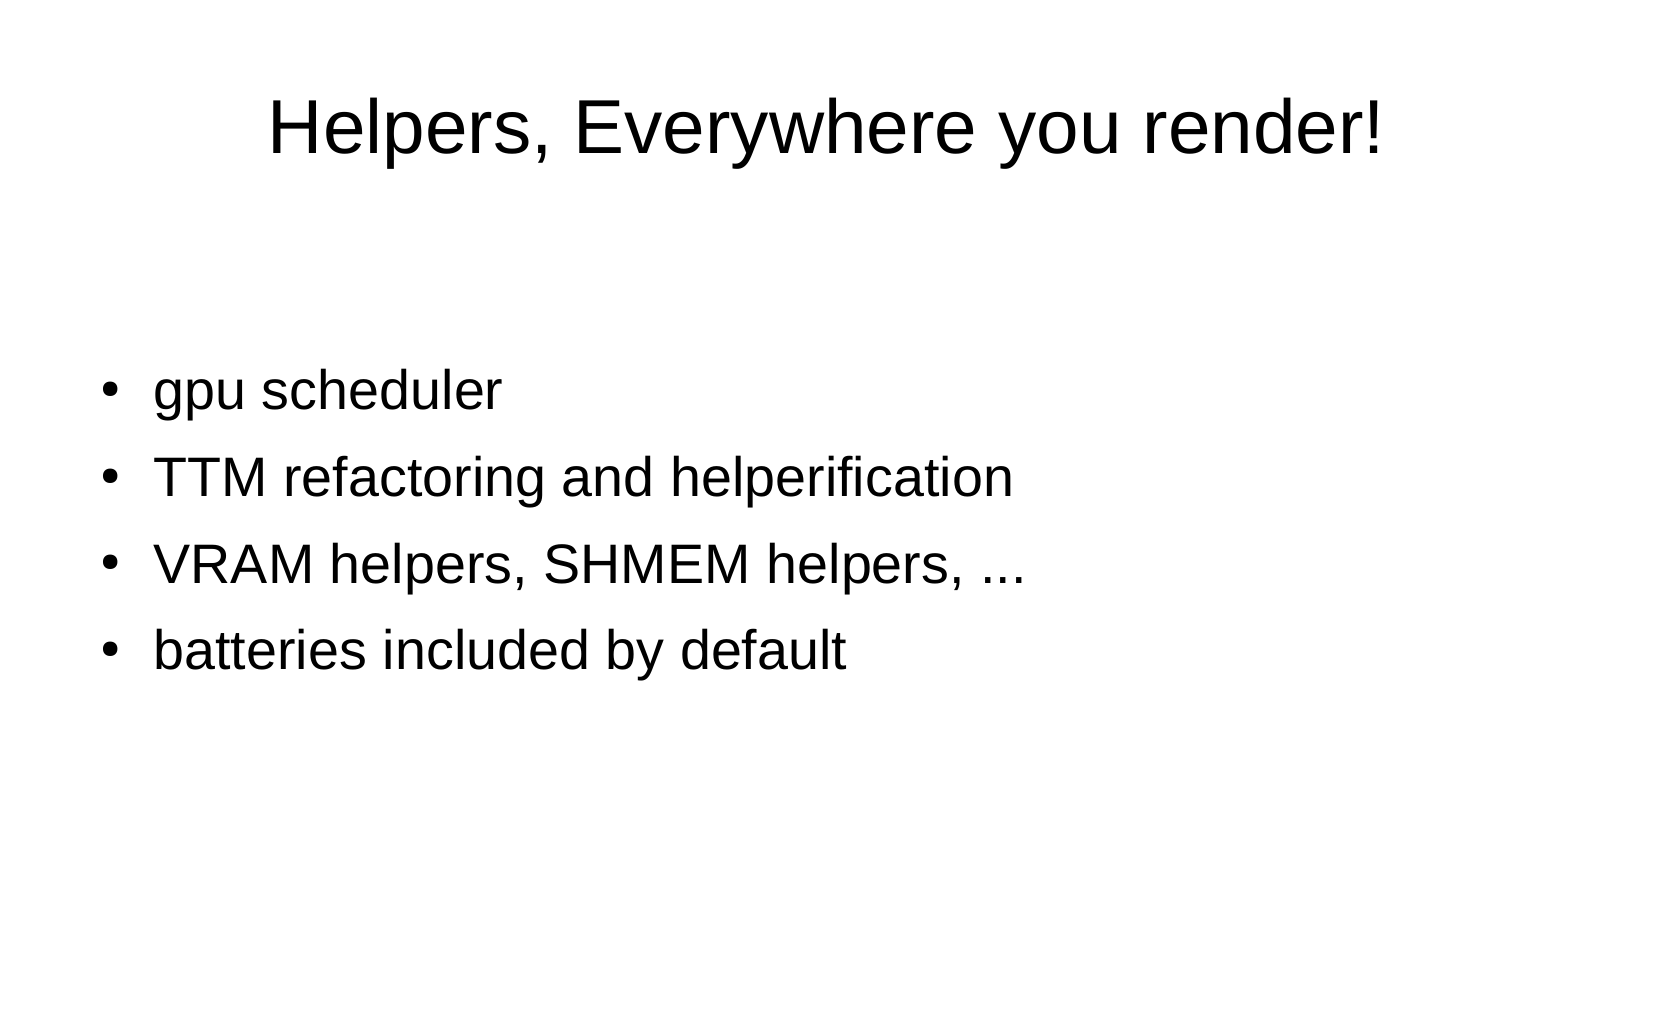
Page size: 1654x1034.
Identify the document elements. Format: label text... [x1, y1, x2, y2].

list gpu scheduler TTM refactoring and helperification VRAM helpers, SHMEM helpers, ... batteries included by default [82, 359, 1571, 851]
title Helpers, Everywhere you render! [82, 41, 1571, 214]
